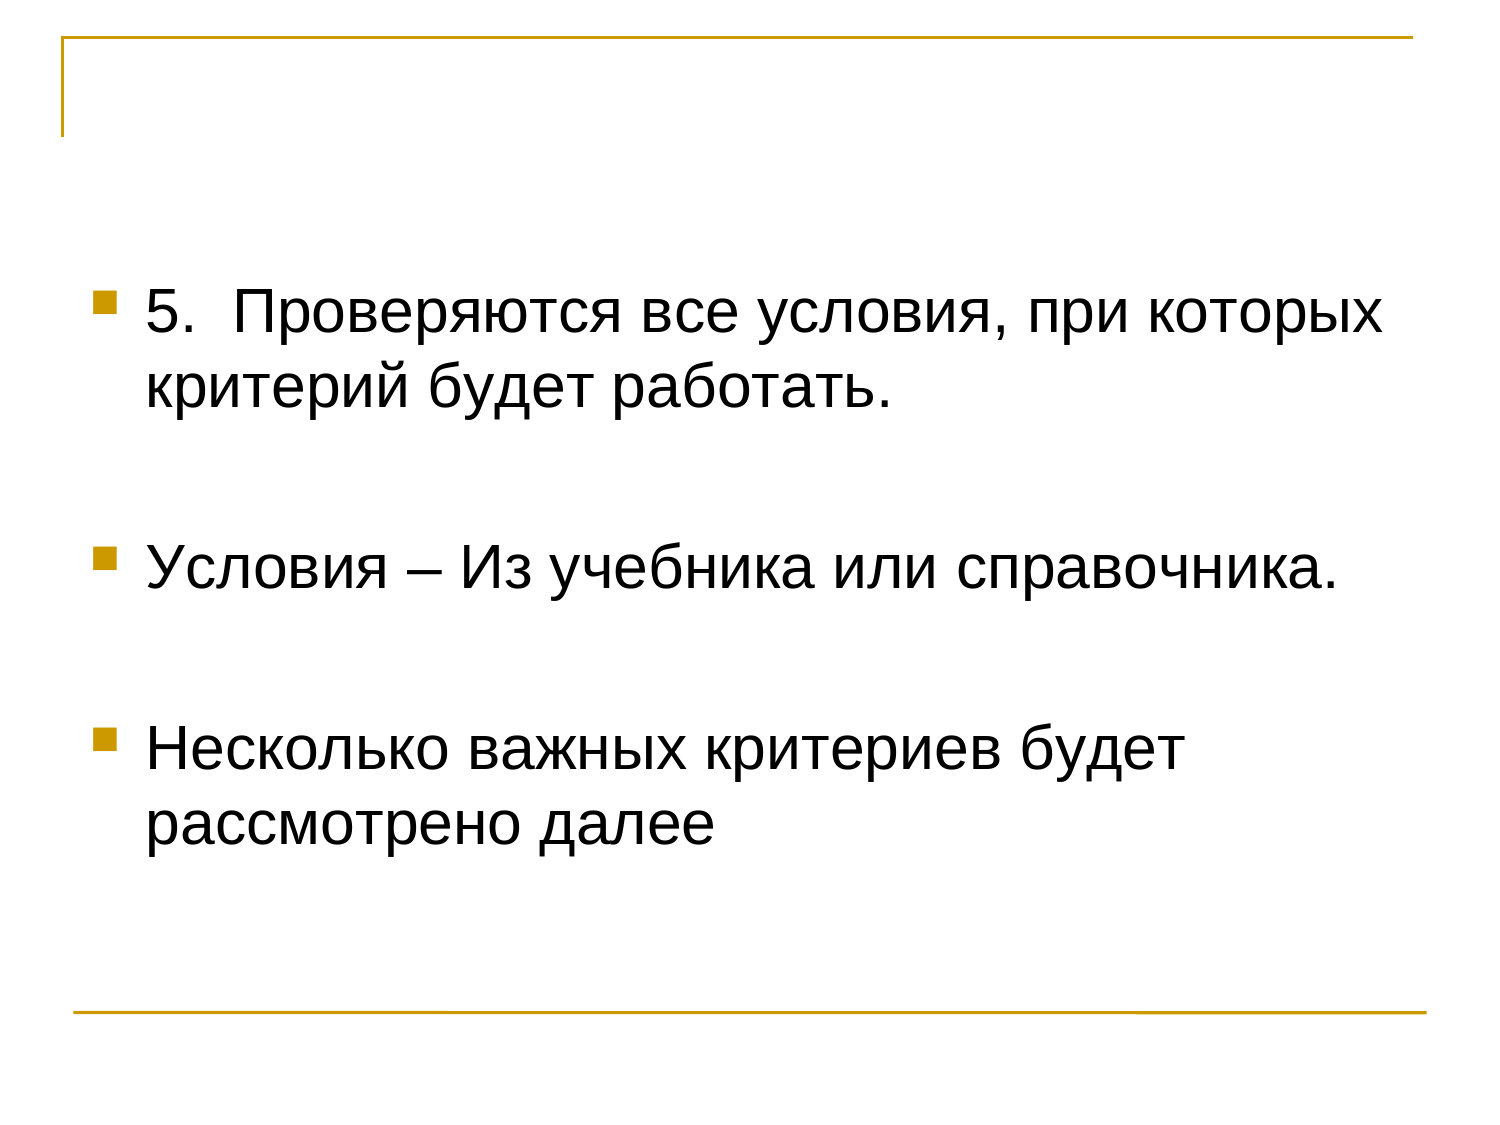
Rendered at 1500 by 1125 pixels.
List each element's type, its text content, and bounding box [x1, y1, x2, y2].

list 5. Проверяются все условия, при которых критерий будет работать. Условия – Из учебника или справочника. Несколько важных критериев будет рассмотрено далее [75, 262, 1426, 1006]
